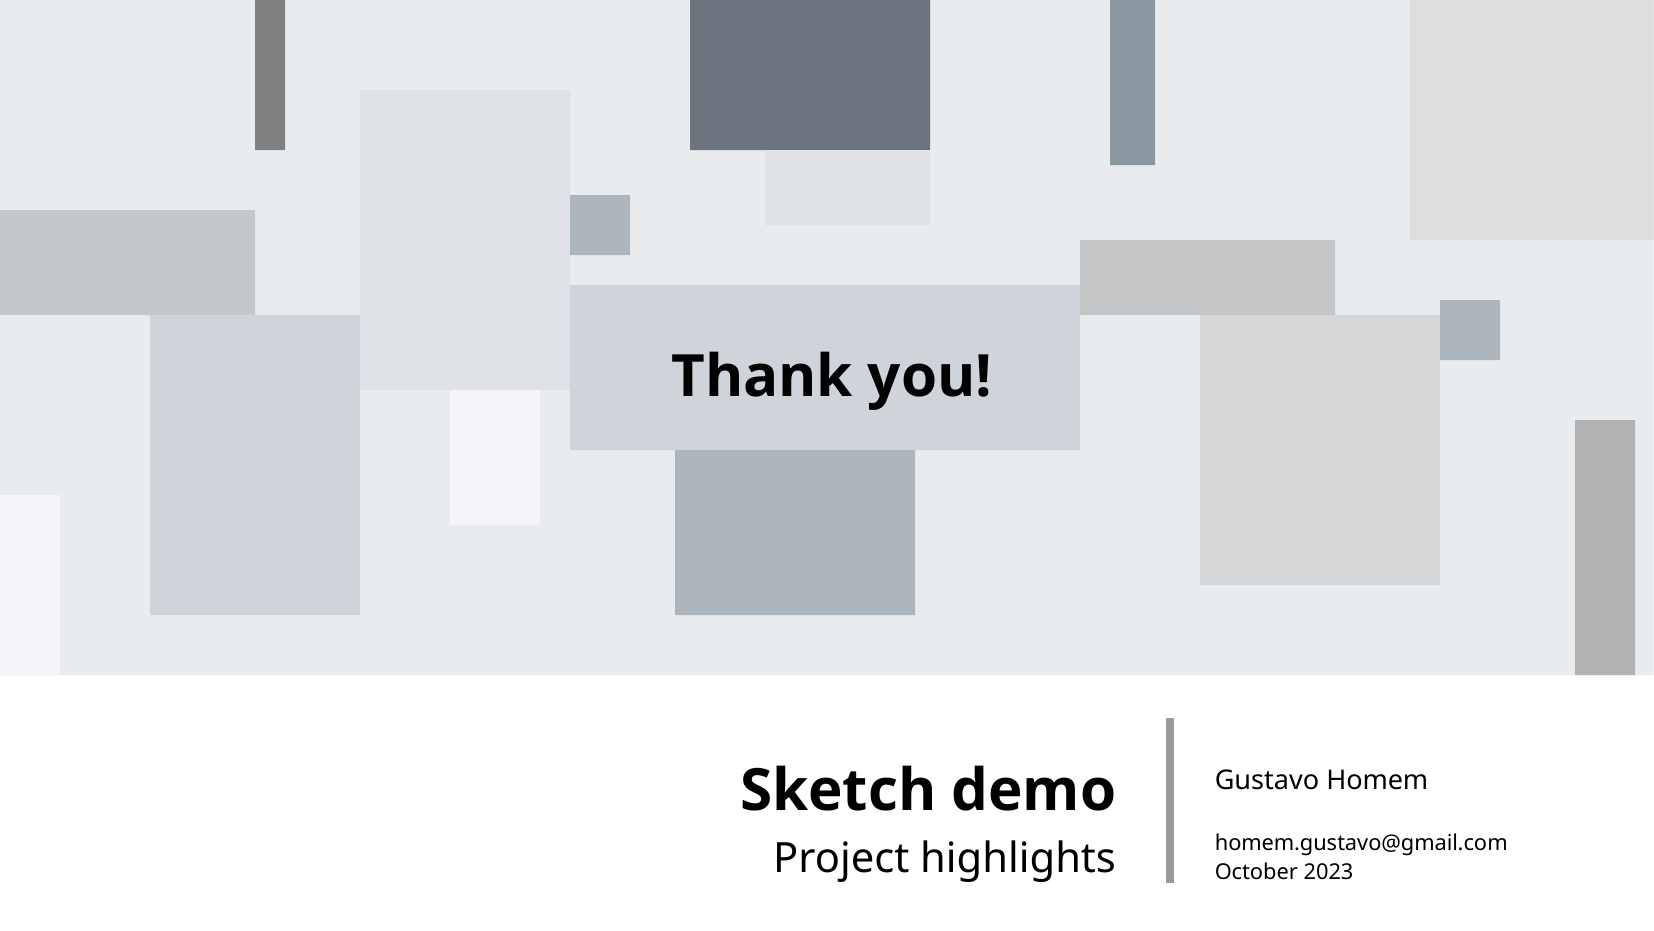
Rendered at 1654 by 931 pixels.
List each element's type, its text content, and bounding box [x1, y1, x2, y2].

text_box Gustavo Homem homem.gustavo@gmail.com October 2023 [1200, 753, 1591, 914]
text_box Sketch demo Project highlights [675, 740, 1131, 892]
text_box Thank you! [550, 327, 1007, 413]
